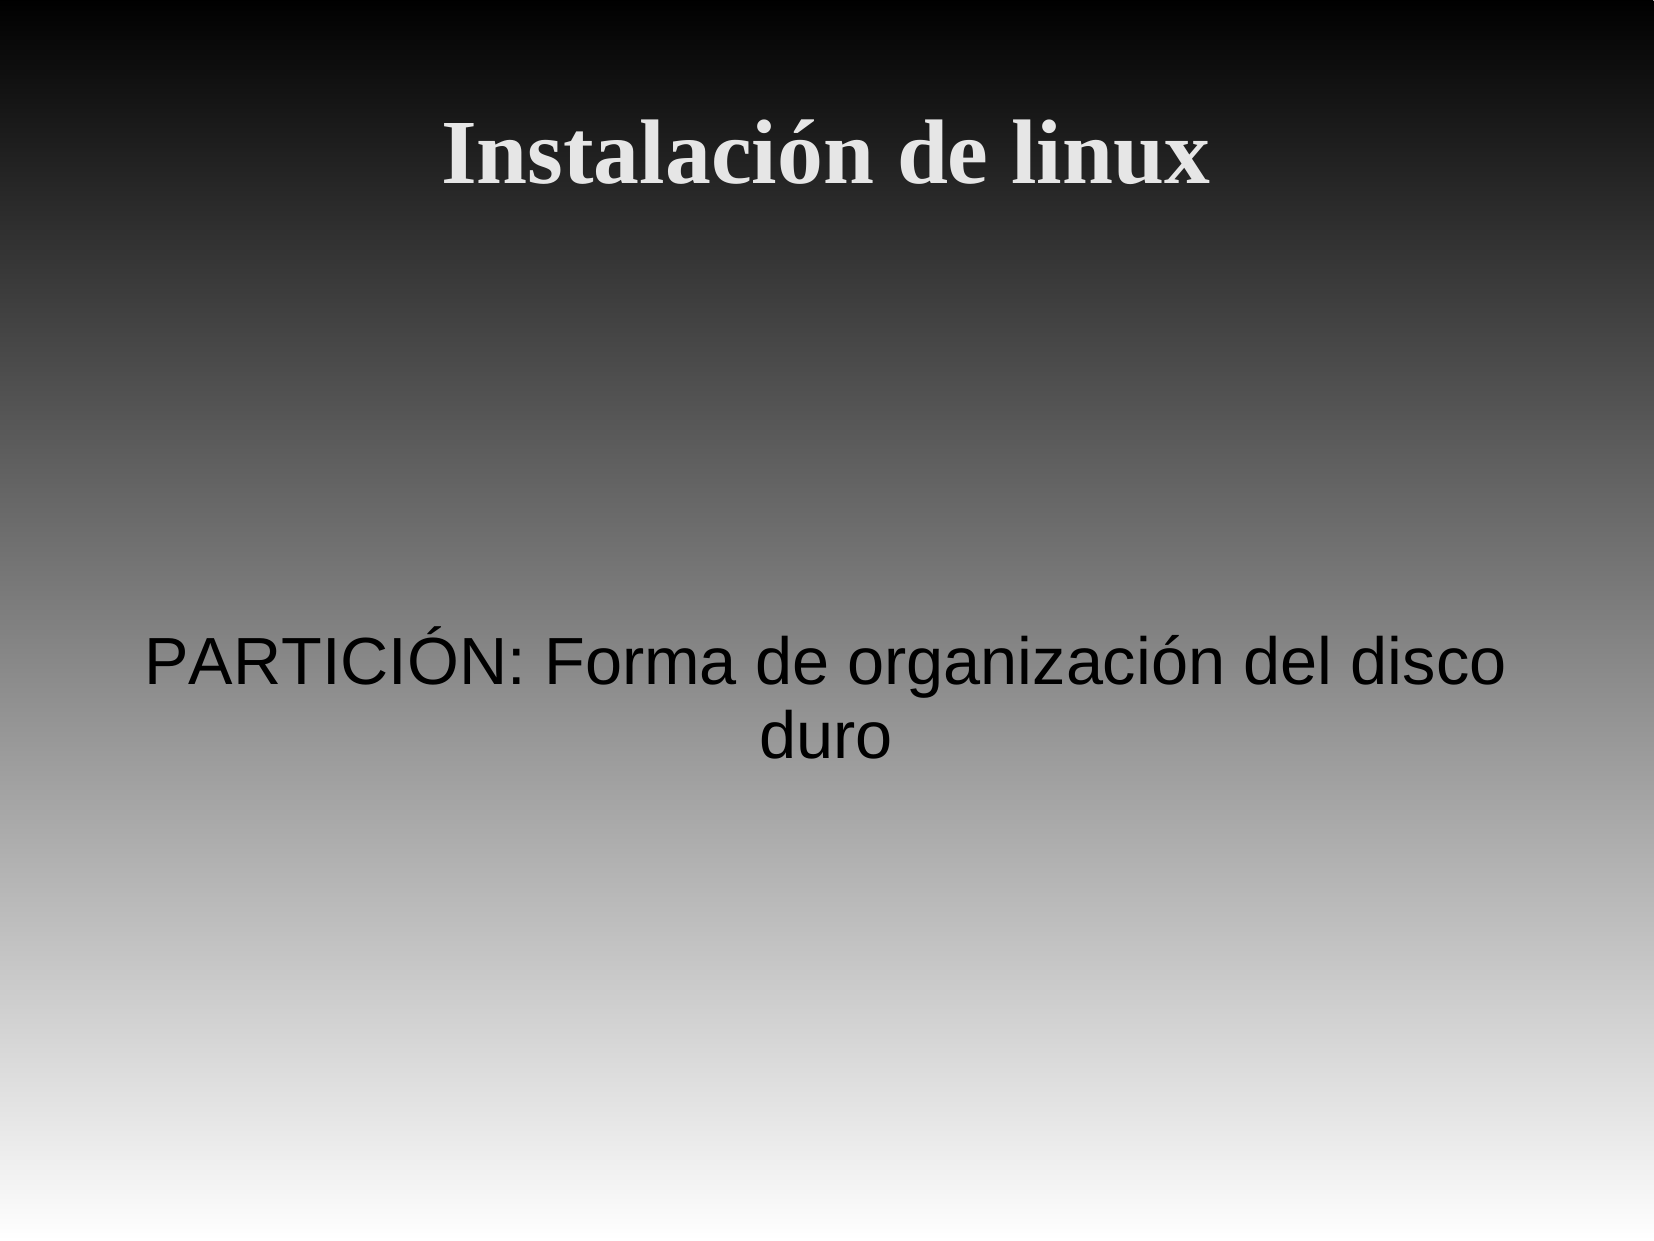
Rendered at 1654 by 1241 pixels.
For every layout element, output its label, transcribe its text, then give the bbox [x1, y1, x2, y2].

title Instalación de linux [82, 49, 1571, 257]
subtitle PARTICIÓN: Forma de organización del disco duro [82, 290, 1571, 1109]
